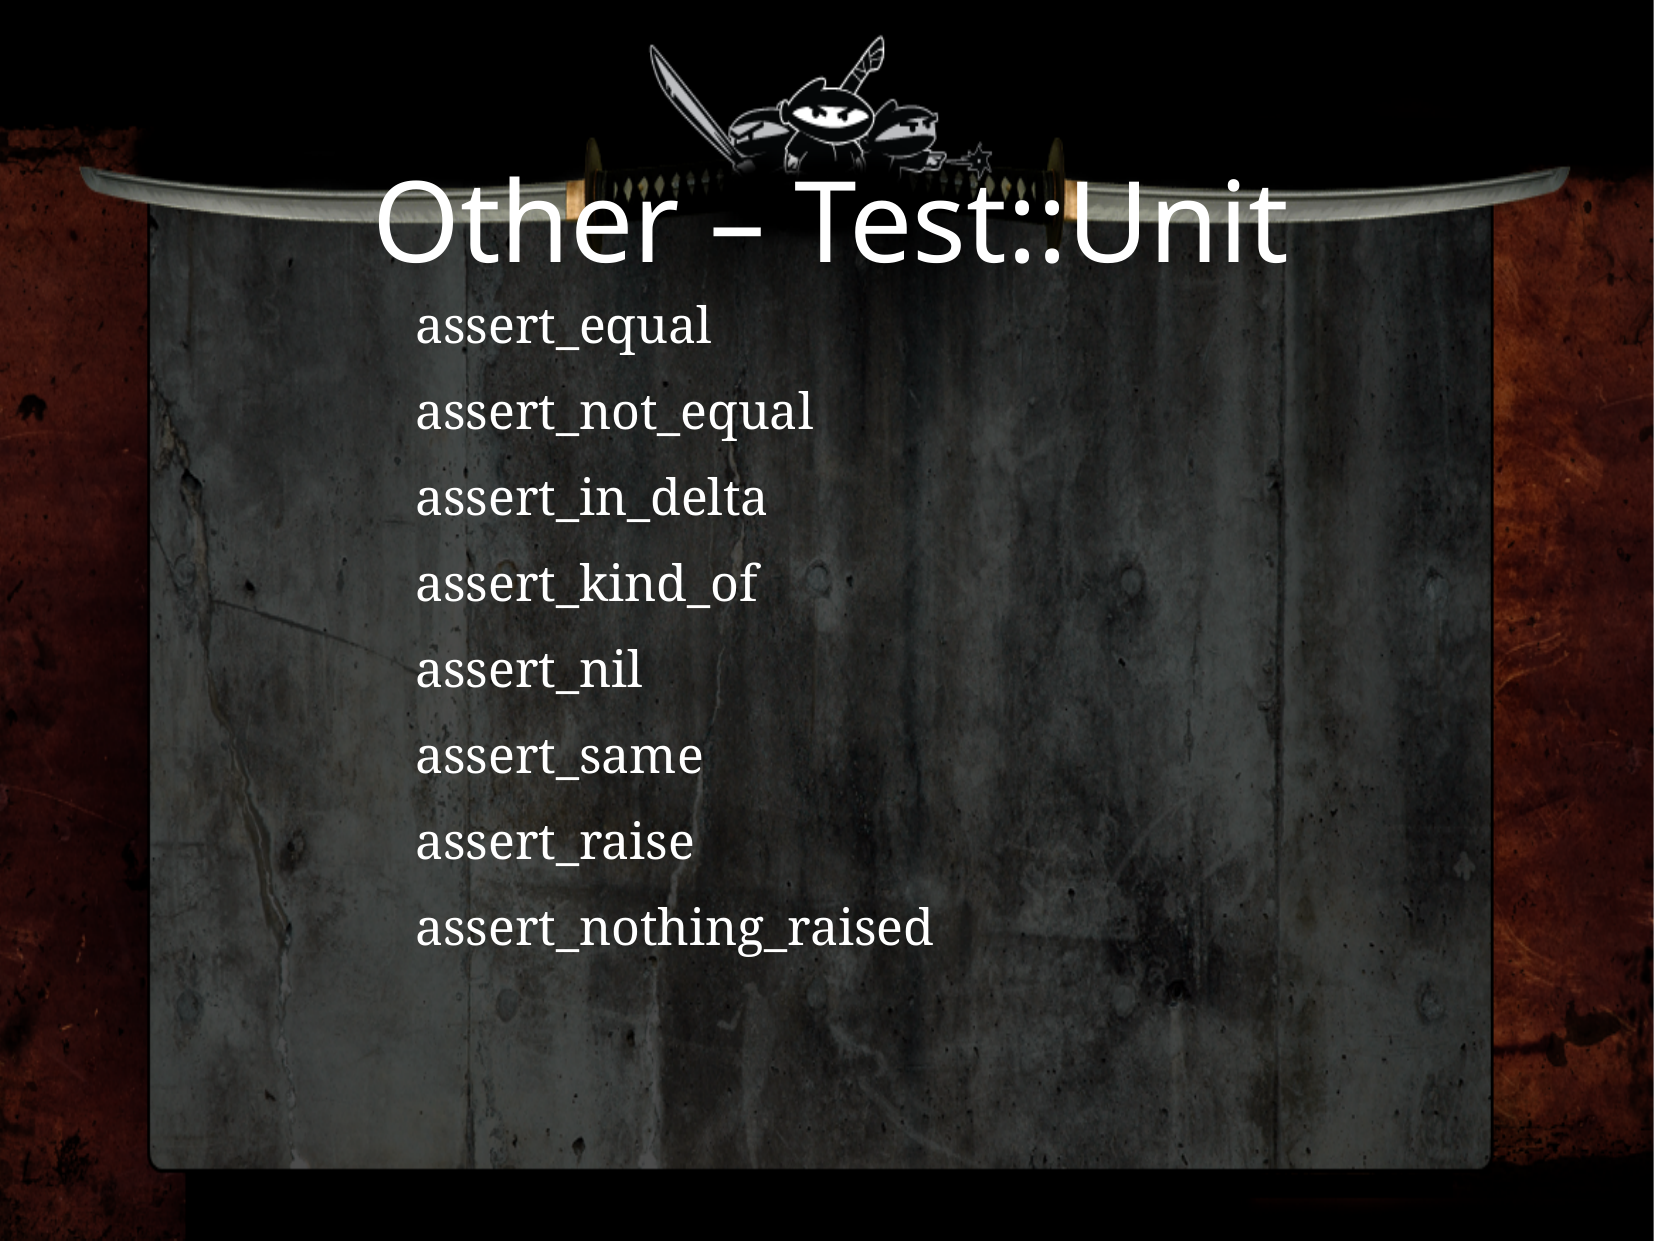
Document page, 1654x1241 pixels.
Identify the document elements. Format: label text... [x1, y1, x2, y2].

list assert_equal assert_not_equal assert_in_delta assert_kind_of assert_nil assert_same assert_raise assert_nothing_raised [187, 290, 1501, 1109]
title Other – Test::Unit [86, 154, 1576, 284]
picture [0, 0, 1654, 1241]
